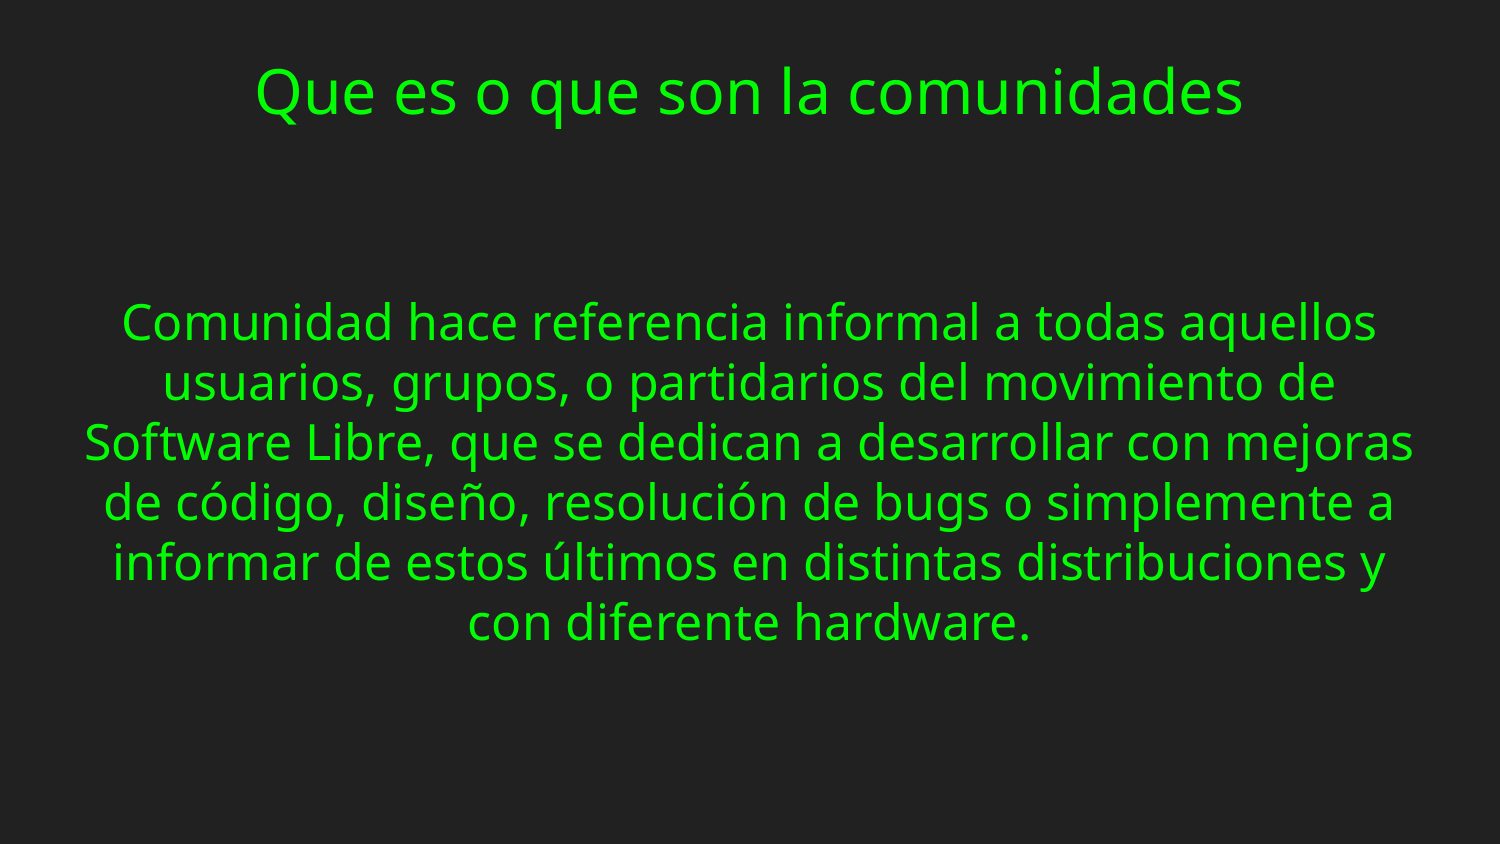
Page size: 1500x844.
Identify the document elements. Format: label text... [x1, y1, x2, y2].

title Que es o que son la comunidades [51, 37, 1449, 136]
list Comunidad hace referencia informal a todas aquellos usuarios, grupos, o partidarios del movimiento de Software Libre, que se dedican a desarrollar con mejoras de código, diseño, resolución de bugs o simplemente a informar de estos últimos en distintas distribuciones y con diferente hardware. [51, 136, 1449, 805]
